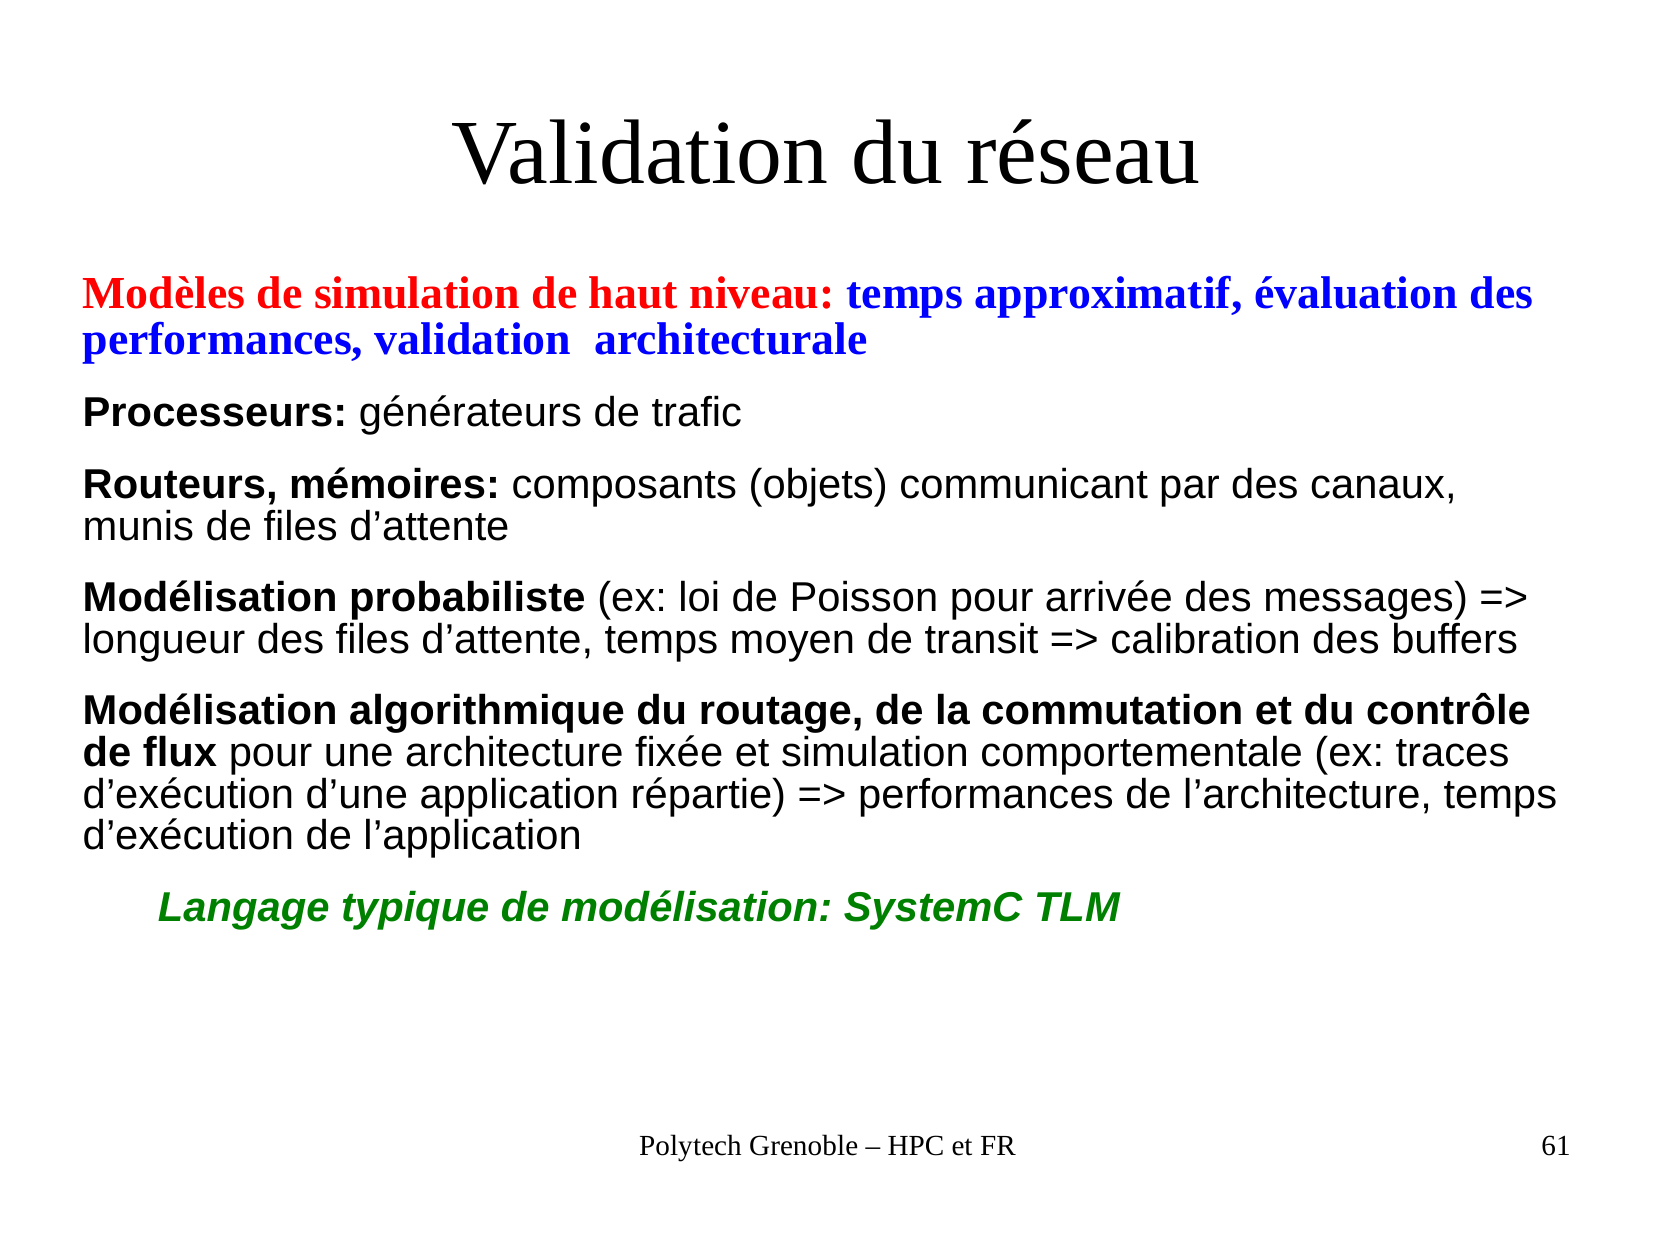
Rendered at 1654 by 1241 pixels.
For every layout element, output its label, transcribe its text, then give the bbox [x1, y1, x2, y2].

list Modèles de simulation de haut niveau: temps approximatif, évaluation des performances, validation architecturale Processeurs: générateurs de trafic Routeurs, mémoires: composants (objets) communicant par des canaux, munis de files d’attente Modélisation probabiliste (ex: loi de Poisson pour arrivée des messages) => longueur des files d’attente, temps moyen de transit => calibration des buffers Modélisation algorithmique du routage, de la commutation et du contrôle de flux pour une architecture fixée et simulation comportementale (ex: traces d’exécution d’une application répartie) => performances de l’architecture, temps d’exécution de l’application Langage typique de modélisation: SystemC TLM [82, 272, 1571, 1182]
title Validation du réseau [82, 49, 1571, 257]
